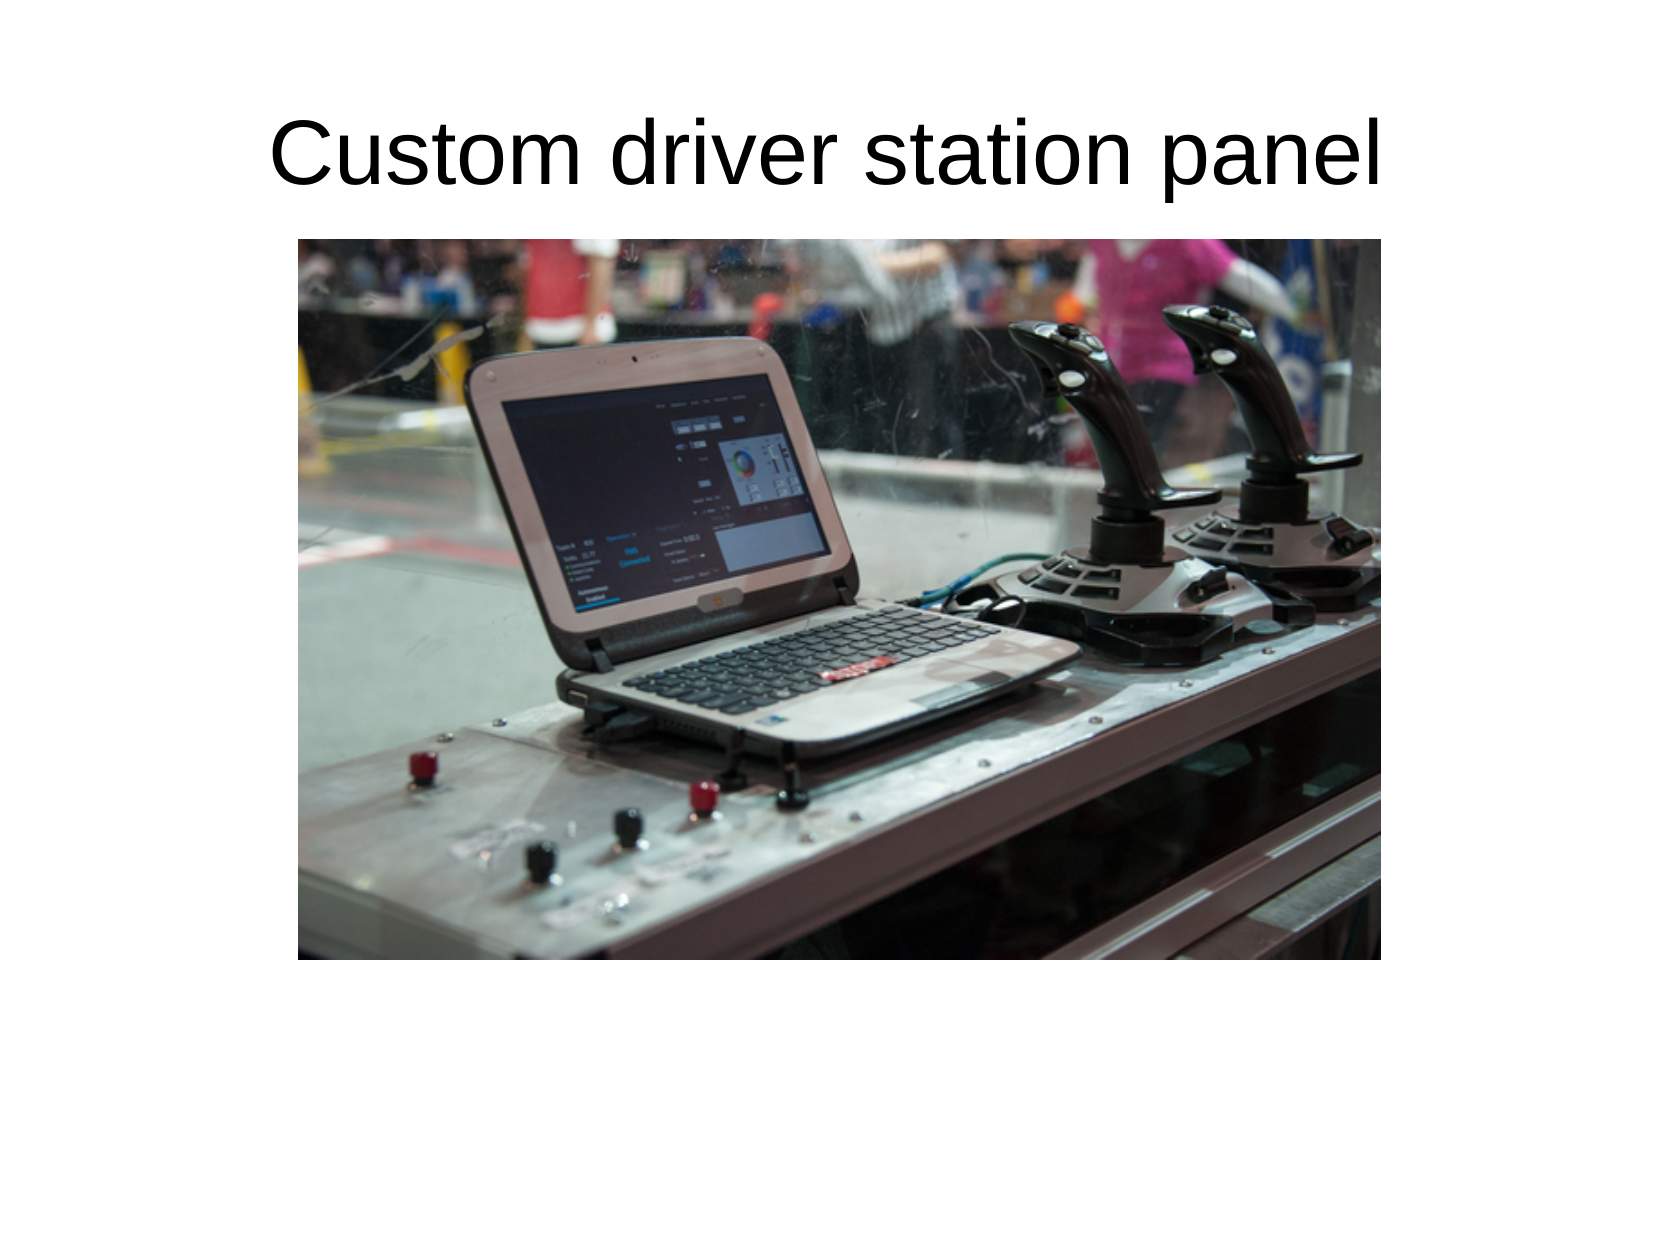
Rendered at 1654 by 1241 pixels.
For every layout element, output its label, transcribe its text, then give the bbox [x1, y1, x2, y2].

picture [298, 239, 1381, 960]
title Custom driver station panel [82, 49, 1571, 257]
